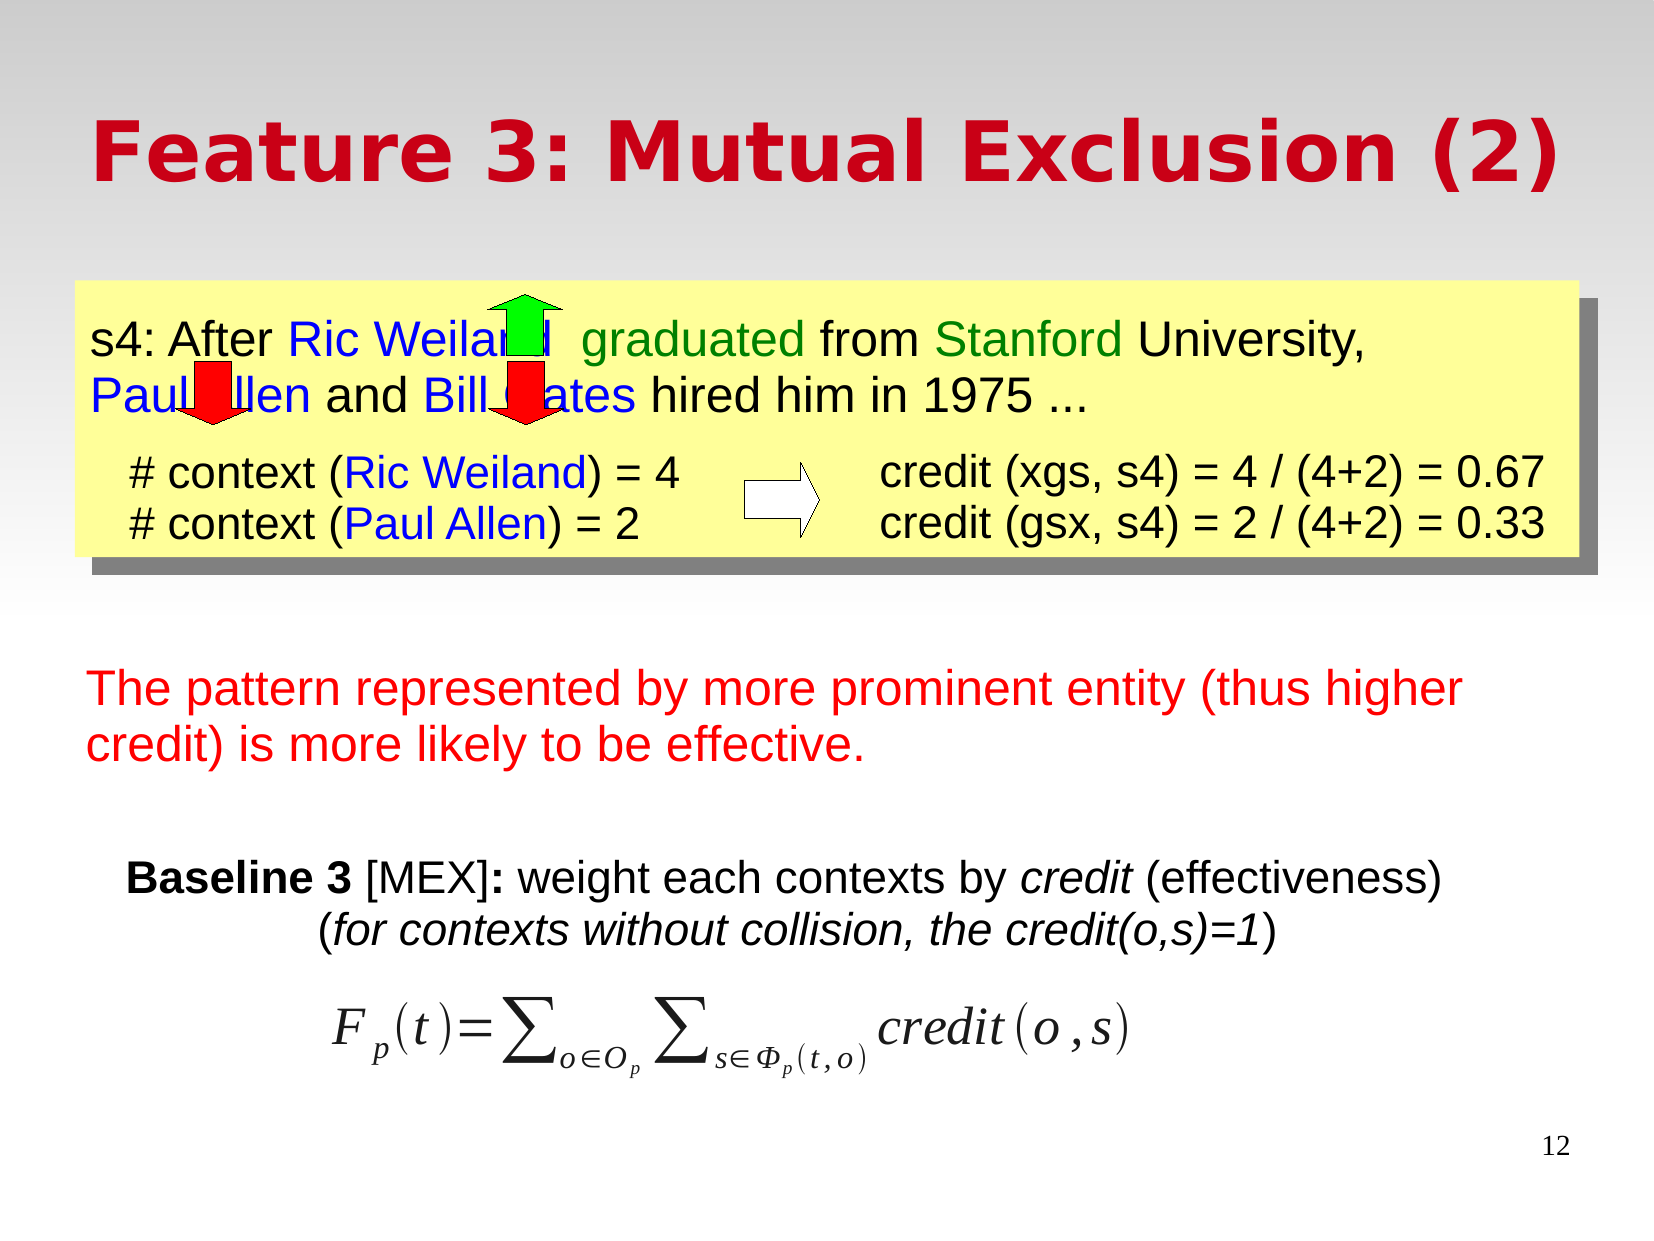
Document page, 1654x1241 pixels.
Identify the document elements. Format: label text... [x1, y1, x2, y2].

text_box # context (Ric Weiland) = 4 # context (Paul Allen) = 2 [114, 439, 712, 557]
text_box [74, 280, 1580, 558]
text_box s4: After Ric Weiland graduated from Stanford University, Paul Allen and Bill Gates hired him in 1975 ... [75, 304, 1426, 431]
chart [315, 990, 1146, 1081]
title The pattern represented by more prominent entity (thus higher credit) is more likely to be effective. [85, 660, 1580, 772]
text_box Baseline 3 [MEX]: weight each contexts by credit (effectiveness) (for contexts without collision, the credit(o,s)=1) [110, 845, 1485, 978]
title Feature 3: Mutual Exclusion (2) [82, 49, 1571, 257]
text_box credit (xgs, s4) = 4 / (4+2) = 0.67 credit (gsx, s4) = 2 / (4+2) = 0.33 [864, 438, 1564, 556]
